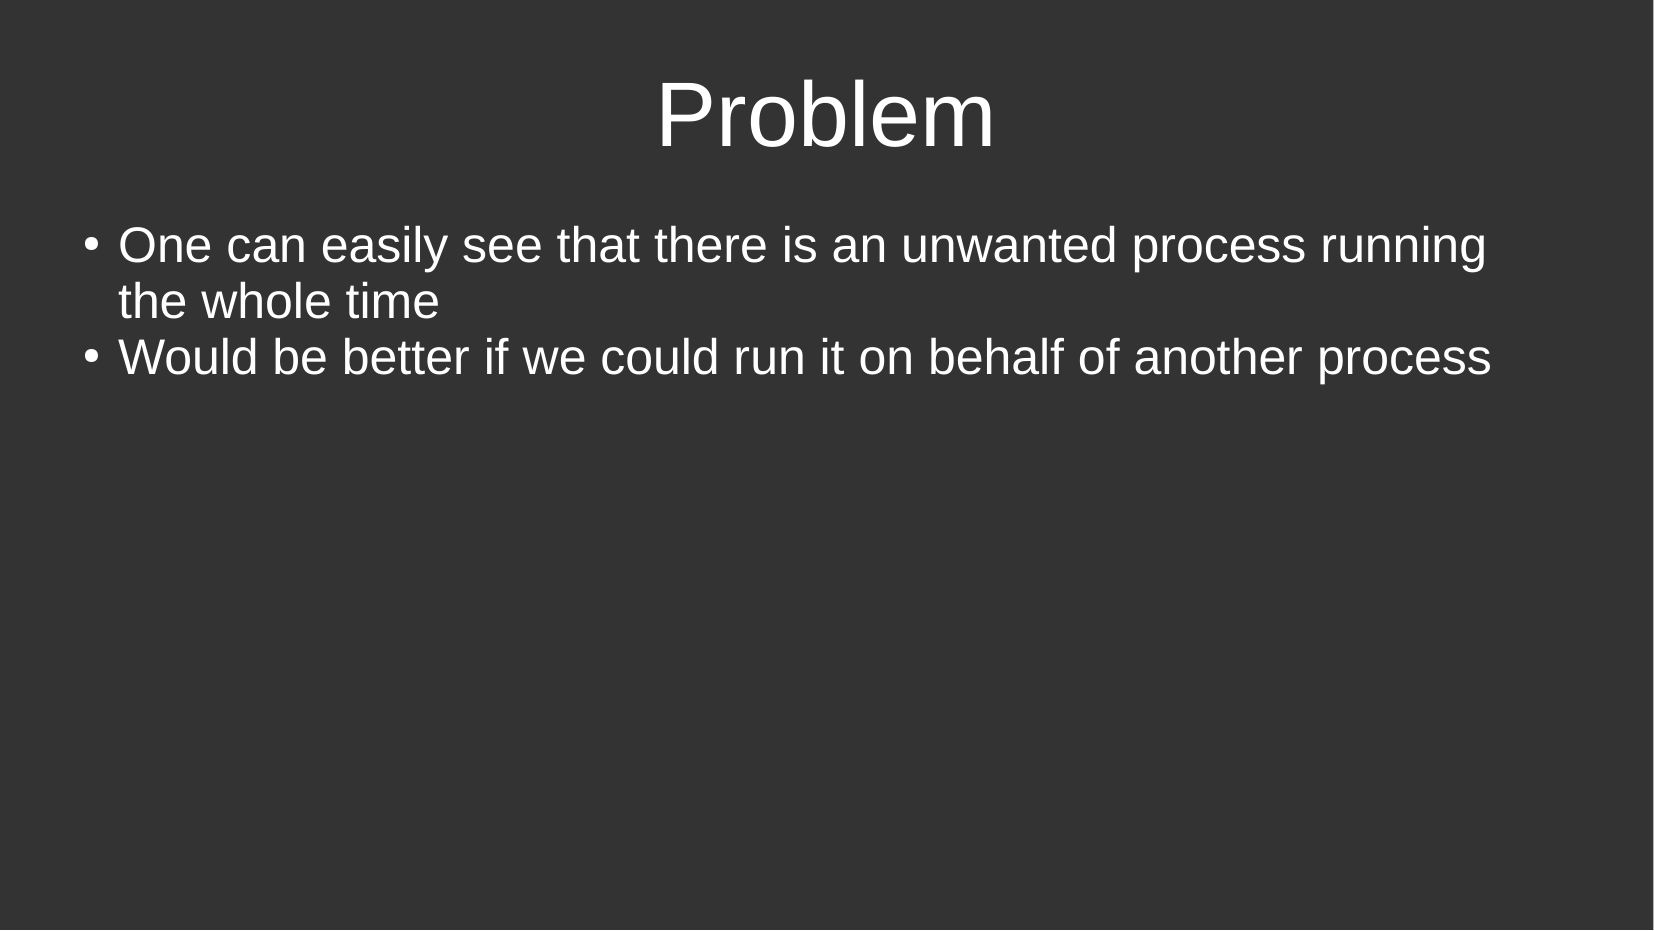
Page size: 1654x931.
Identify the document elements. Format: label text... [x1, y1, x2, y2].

subtitle One can easily see that there is an unwanted process running the whole time Would be better if we could run it on behalf of another process [82, 217, 1571, 758]
title Problem [82, 37, 1571, 193]
